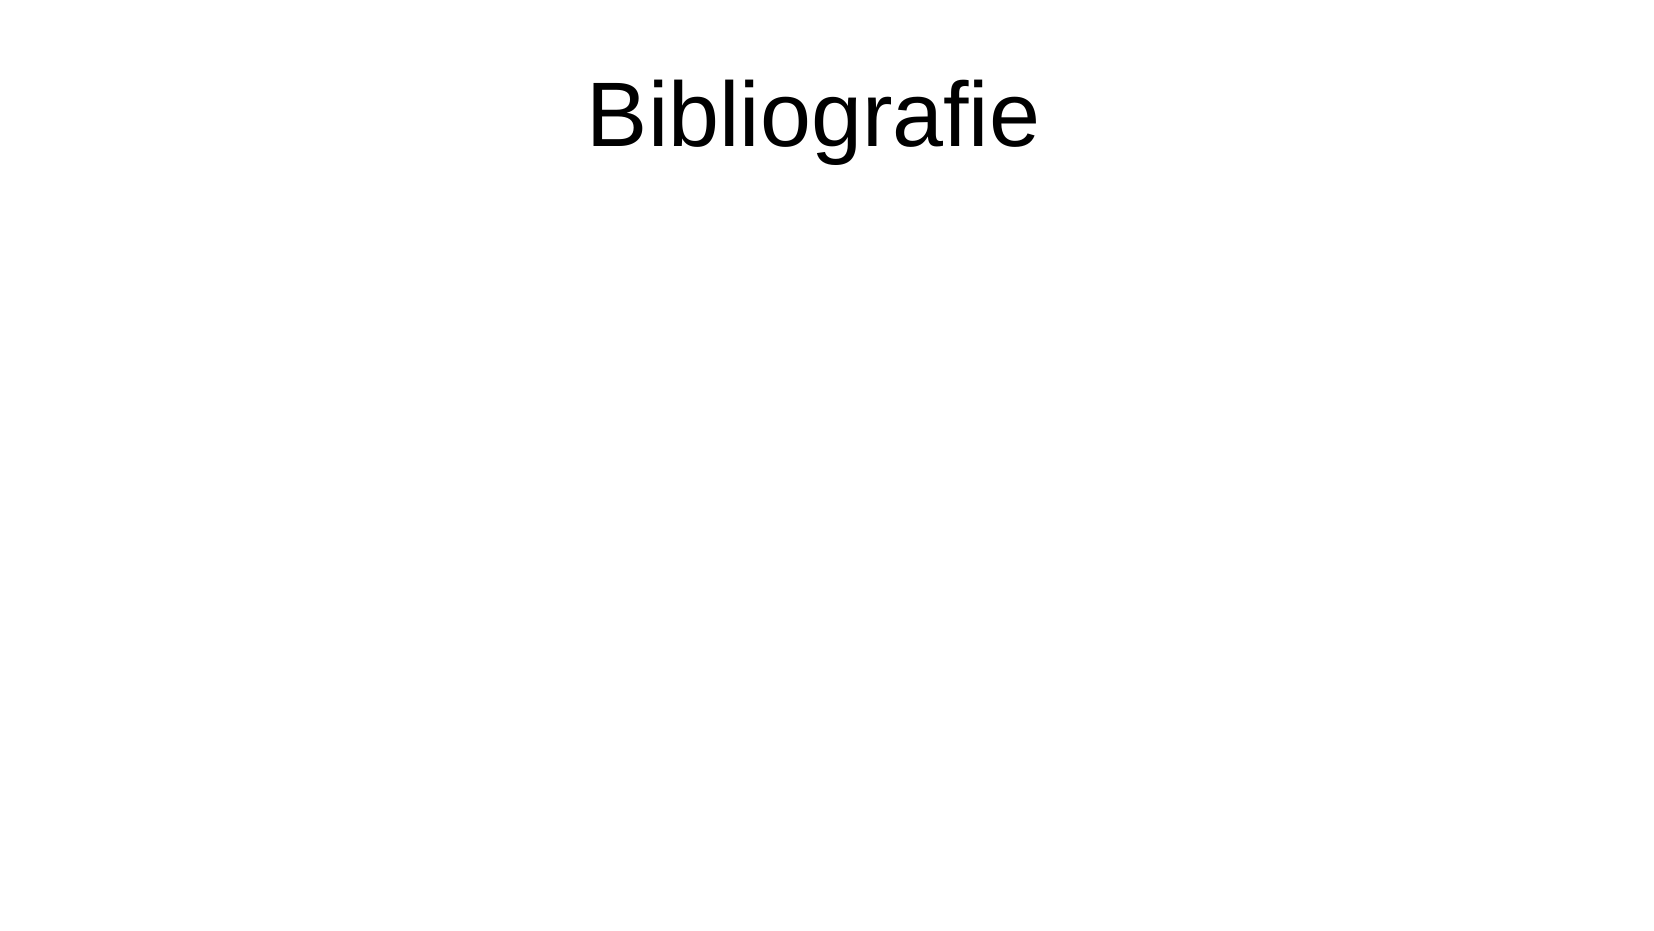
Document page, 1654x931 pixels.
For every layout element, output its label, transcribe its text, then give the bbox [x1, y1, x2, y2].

title Bibliografie [82, 37, 1571, 193]
